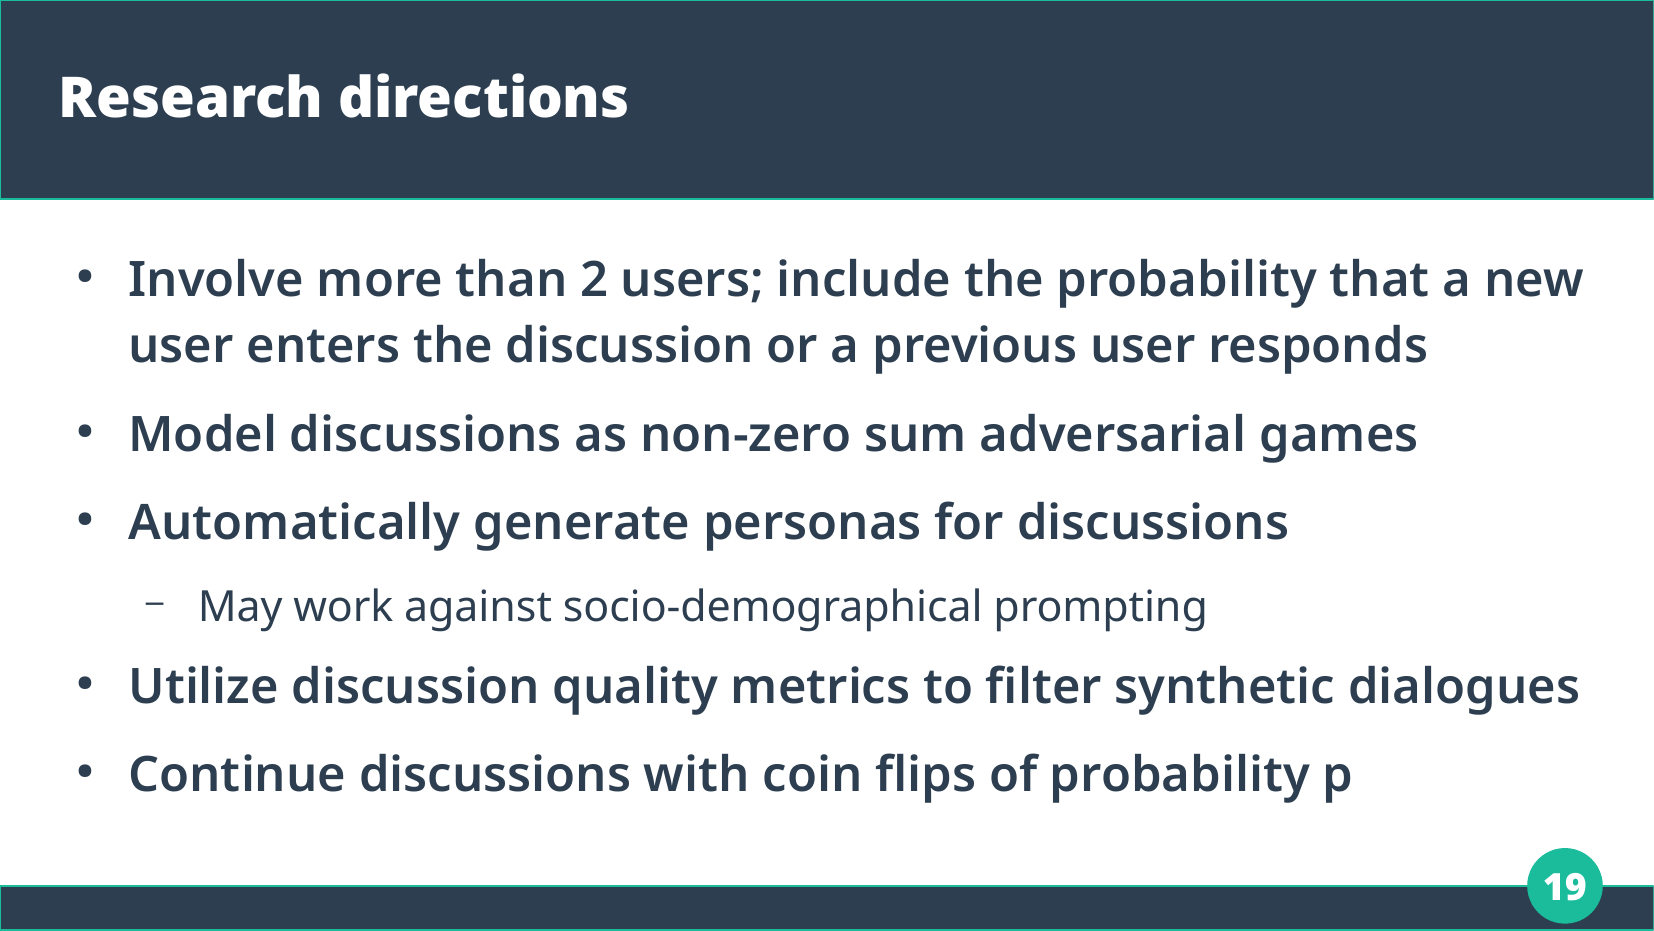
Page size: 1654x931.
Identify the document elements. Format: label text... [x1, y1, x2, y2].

title Research directions [59, 37, 1595, 155]
list Involve more than 2 users; include the probability that a new user enters the discussion or a previous user responds Model discussions as non-zero sum adversarial games Automatically generate personas for discussions May work against socio-demographical prompting Utilize discussion quality metrics to filter synthetic dialogues Continue discussions with coin flips of probability p [59, 243, 1595, 864]
